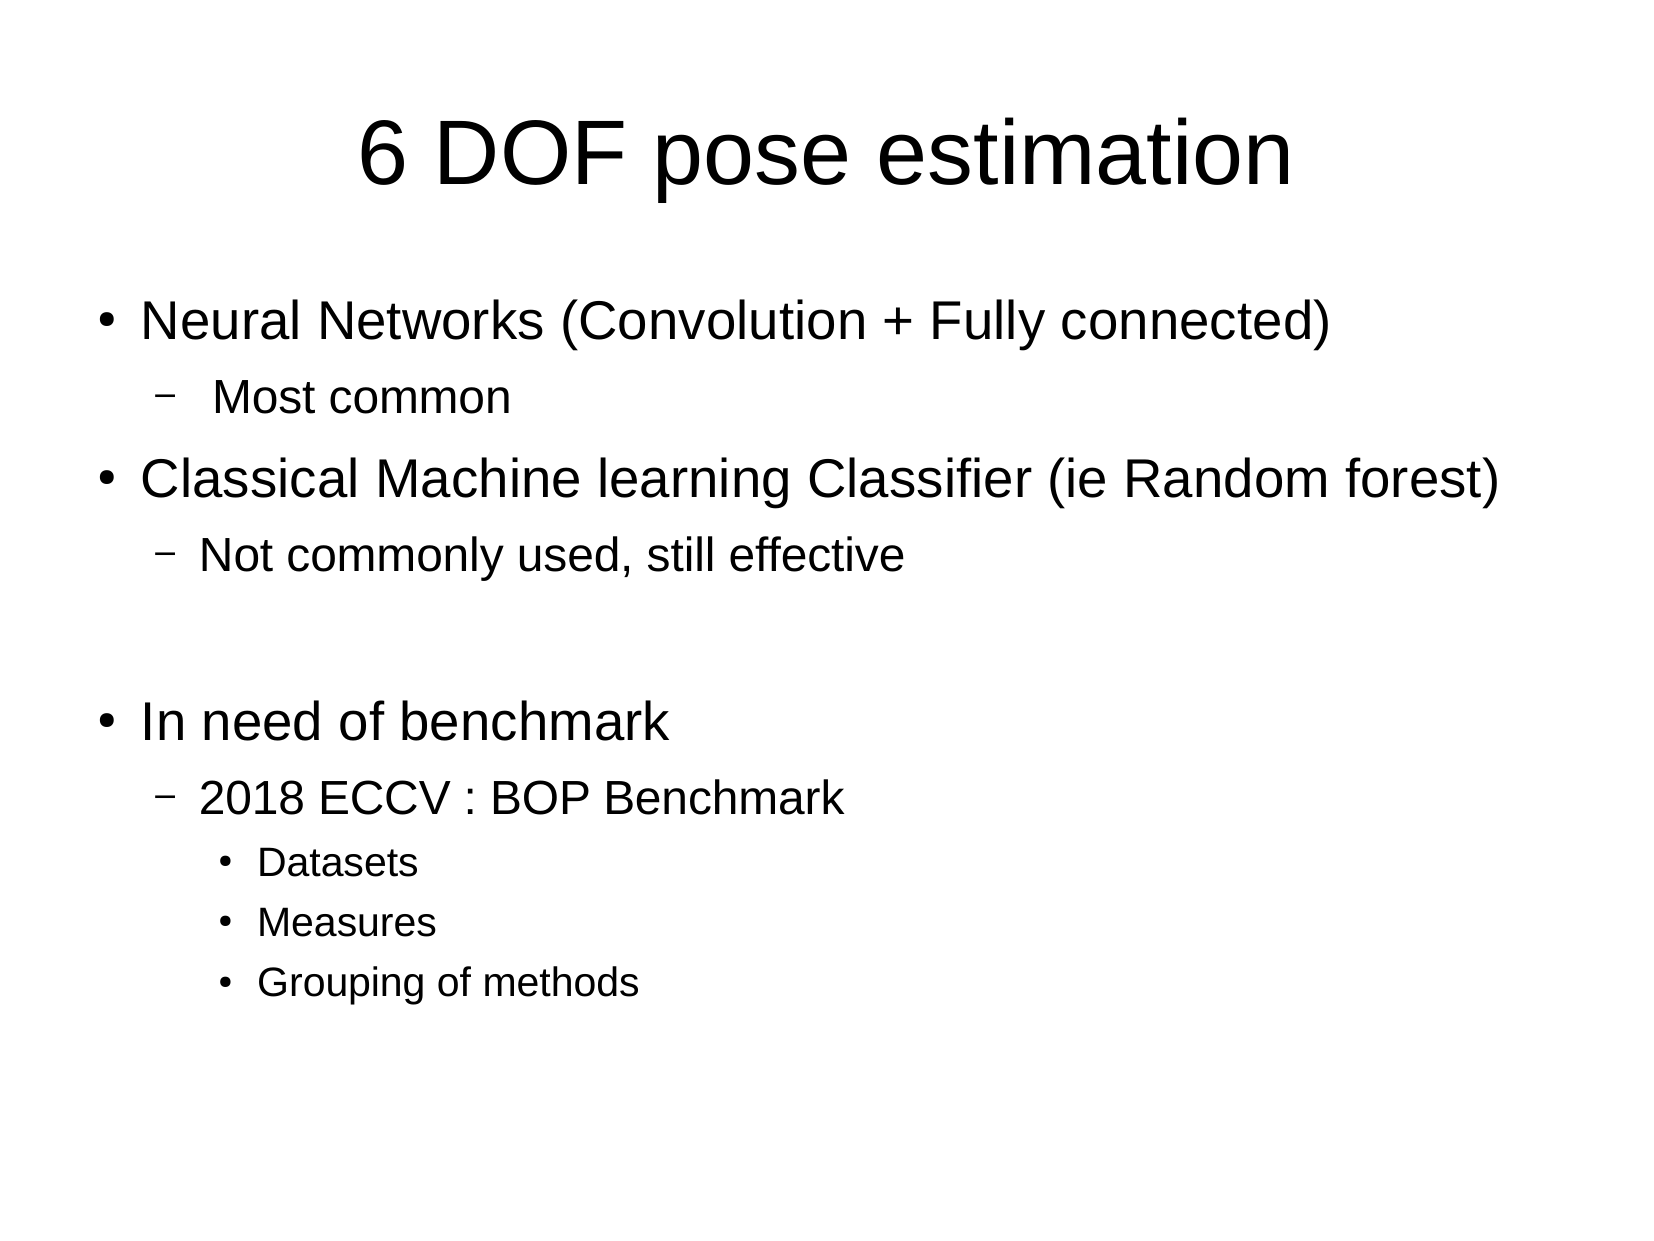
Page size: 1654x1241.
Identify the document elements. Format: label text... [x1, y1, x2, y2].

title 6 DOF pose estimation [82, 49, 1571, 257]
list Neural Networks (Convolution + Fully connected) Most common Classical Machine learning Classifier (ie Random forest) Not commonly used, still effective In need of benchmark 2018 ECCV : BOP Benchmark Datasets Measures Grouping of methods [82, 290, 1571, 1010]
